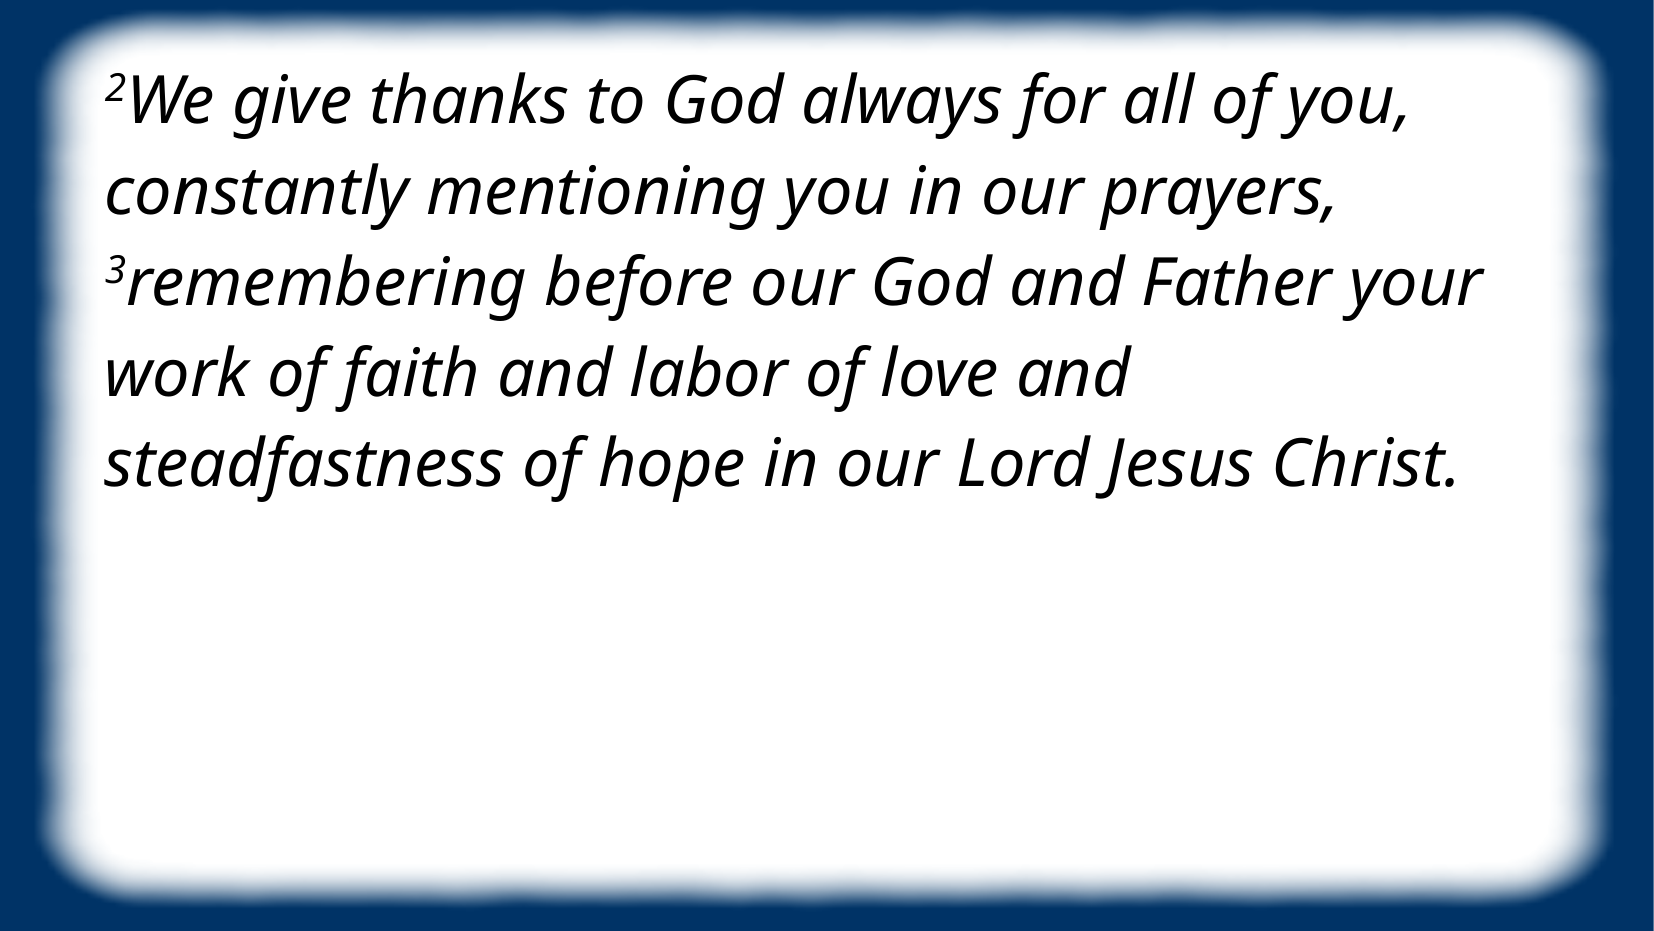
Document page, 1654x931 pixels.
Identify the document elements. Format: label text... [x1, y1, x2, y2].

picture [0, 0, 1654, 931]
text_box 2We give thanks to God always for all of you, constantly mentioning you in our prayers, 3remembering before our God and Father your work of faith and labor of love and steadfastness of hope in our Lord Jesus Christ. [90, 45, 1546, 541]
